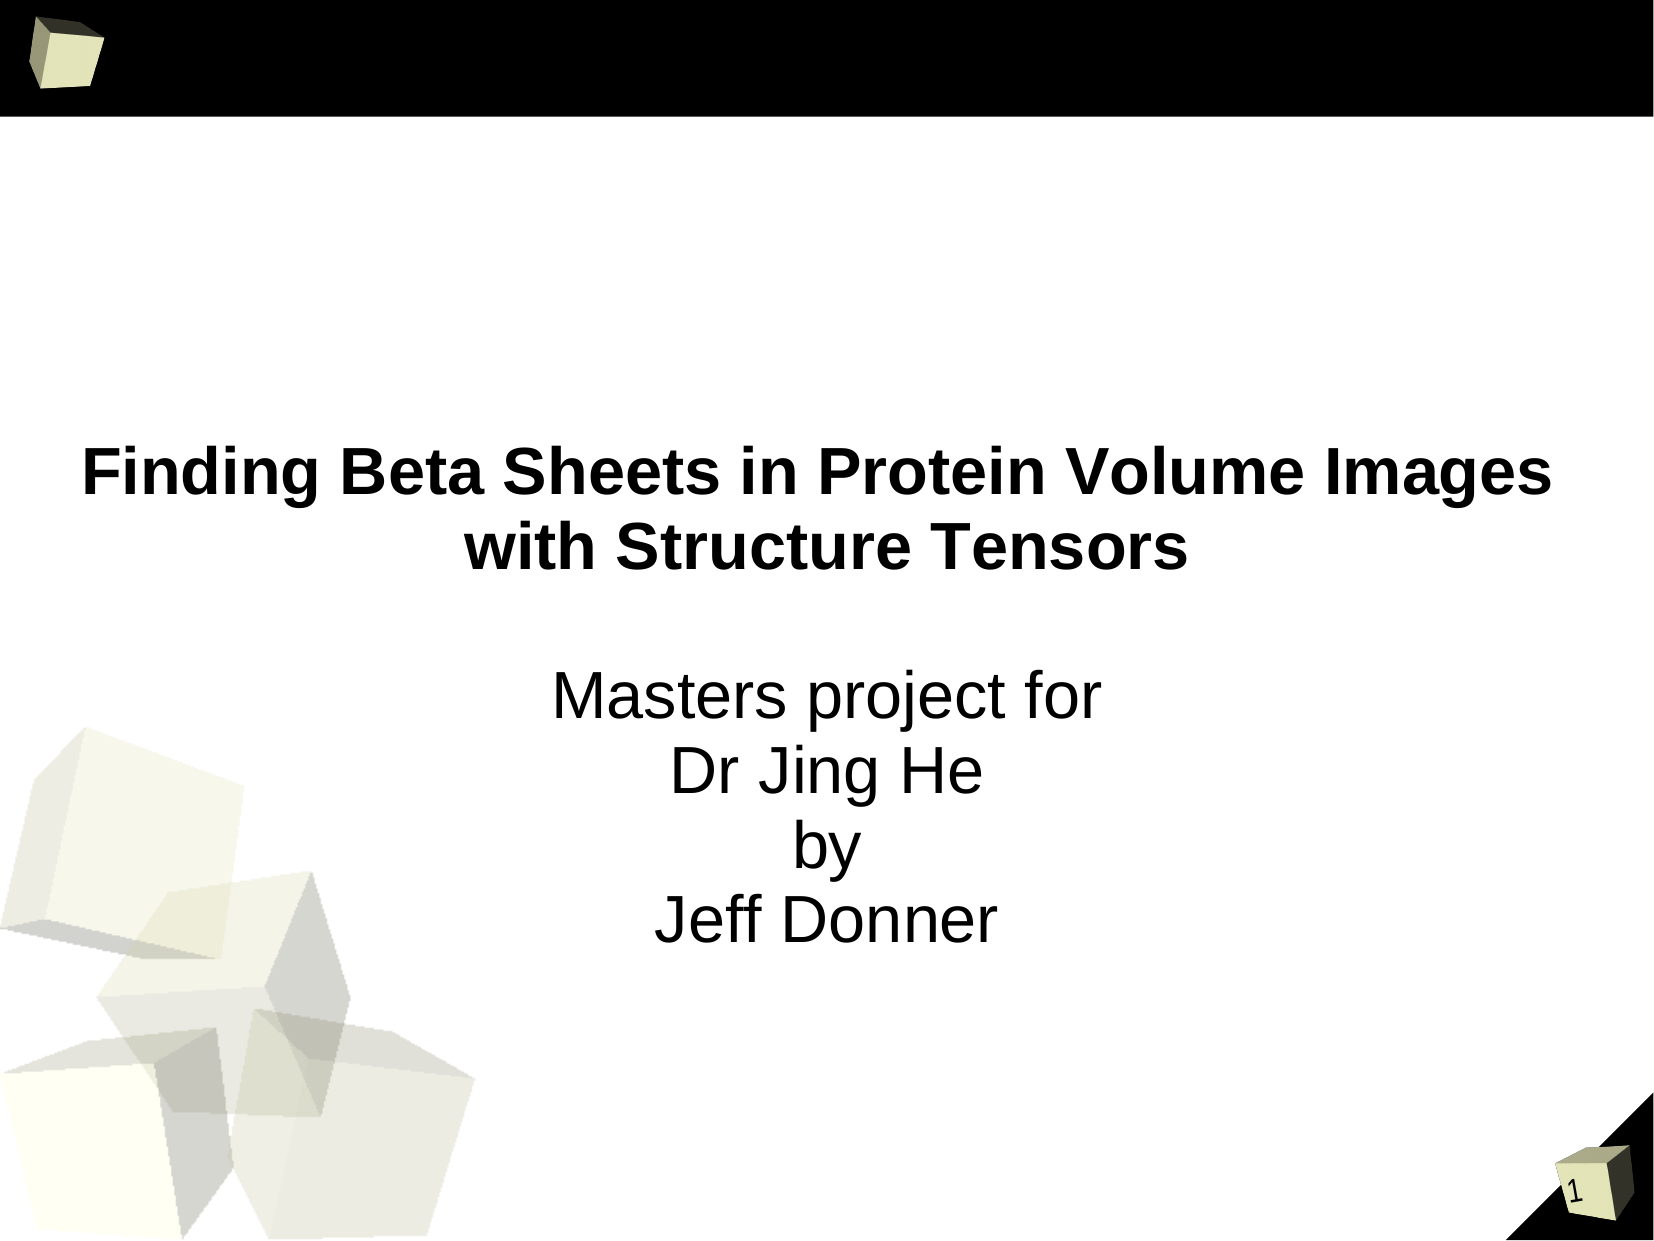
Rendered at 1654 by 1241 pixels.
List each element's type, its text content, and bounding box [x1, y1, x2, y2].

text_box Finding Beta Sheets in Protein Volume Images with Structure Tensors Masters project for Dr Jing He by Jeff Donner [44, 177, 1611, 1214]
title [118, 0, 1595, 119]
picture [0, 726, 477, 1241]
